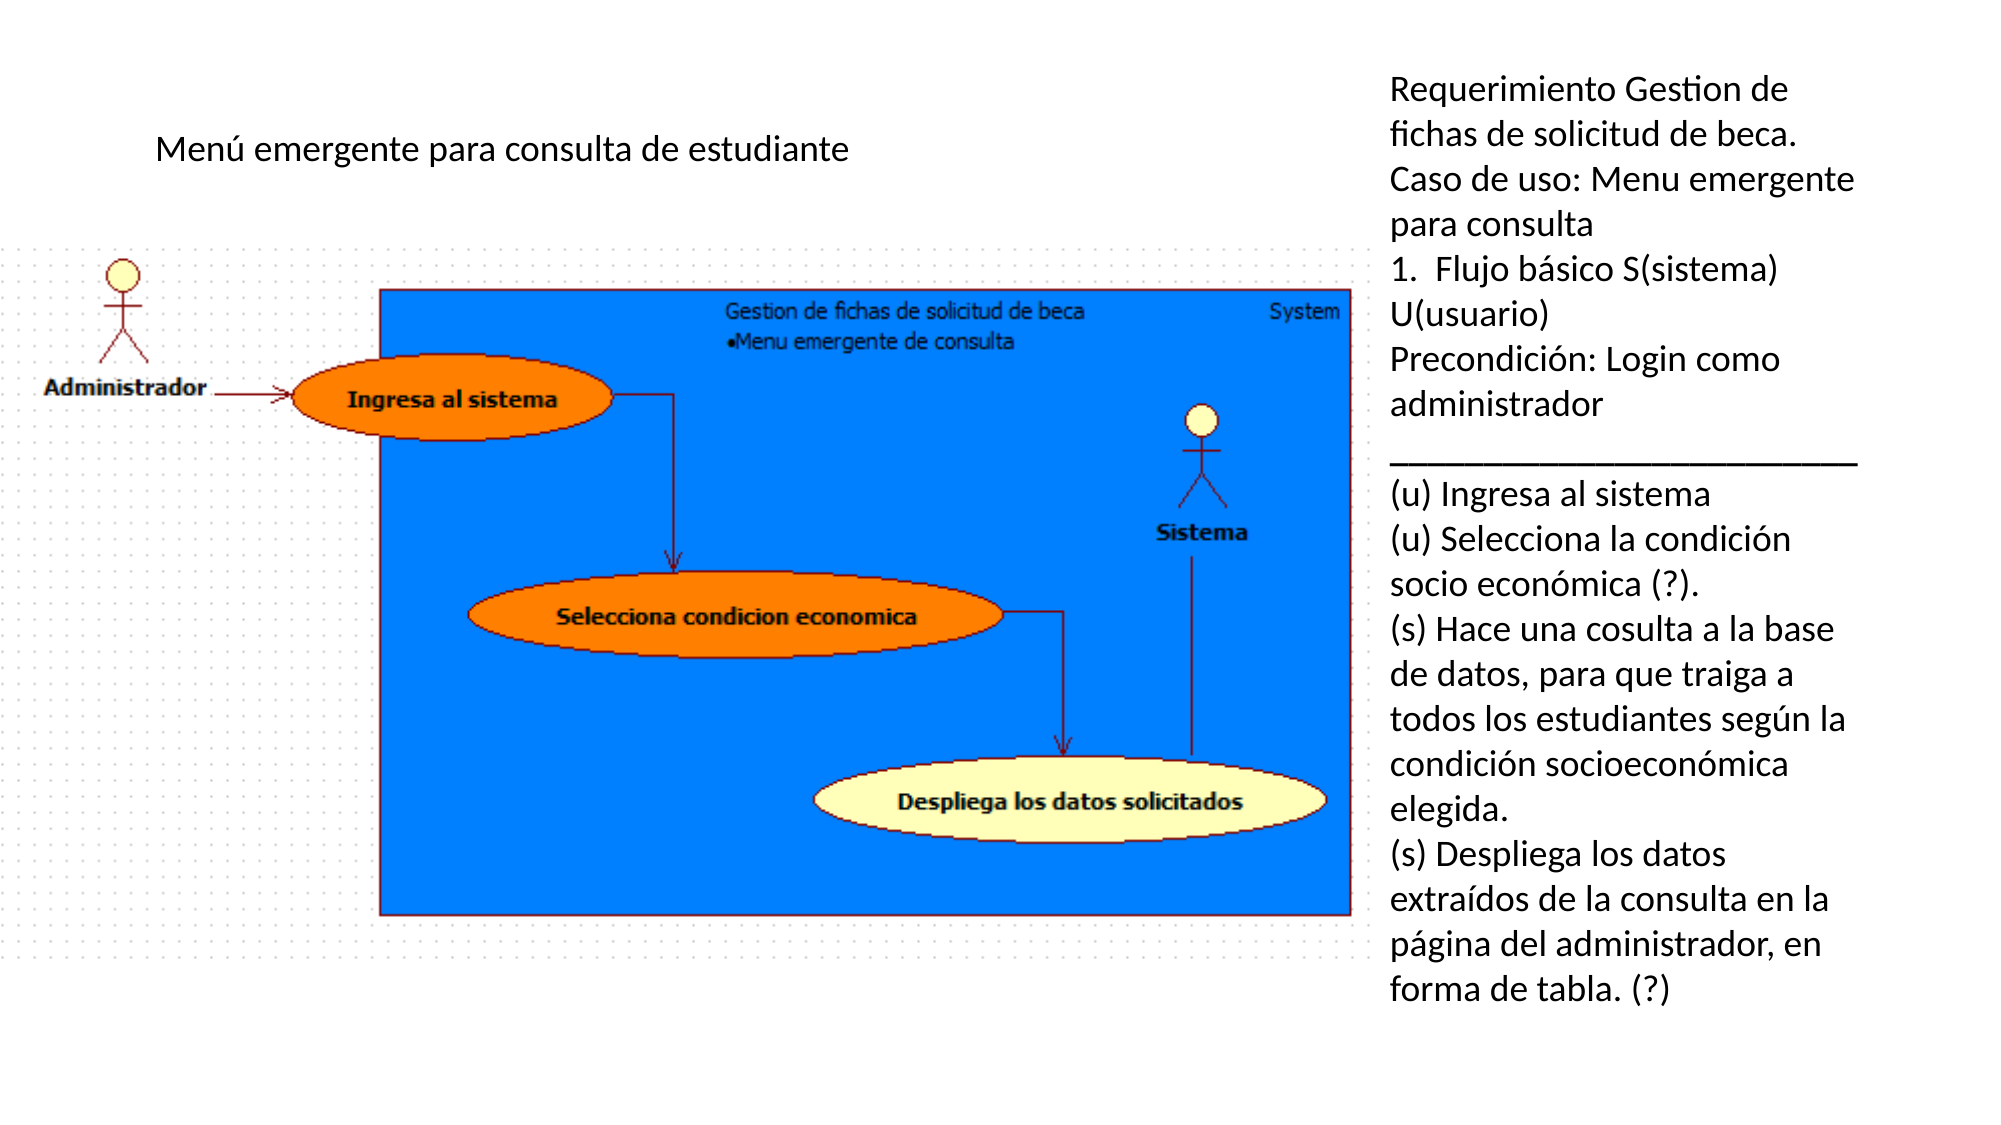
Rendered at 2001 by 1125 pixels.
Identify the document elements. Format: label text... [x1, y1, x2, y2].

picture [0, 239, 1372, 965]
text_box Menú emergente para consulta de estudiante [140, 116, 866, 239]
text_box Requerimiento Gestion de fichas de solicitud de beca. Caso de uso: Menu emergente para consulta 1. Flujo básico S(sistema) U(usuario) Precondición: Login como administrador _________________________ (u) Ingresa al sistema (u) Selecciona la condición socio económica (?). (s) Hace una cosulta a la base de datos, para que traiga a todos los estudiantes según la condición socioeconómica elegida. (s) Despliega los datos extraídos de la consulta en la página del administrador, en forma de tabla. (?) [1375, 56, 1878, 1017]
